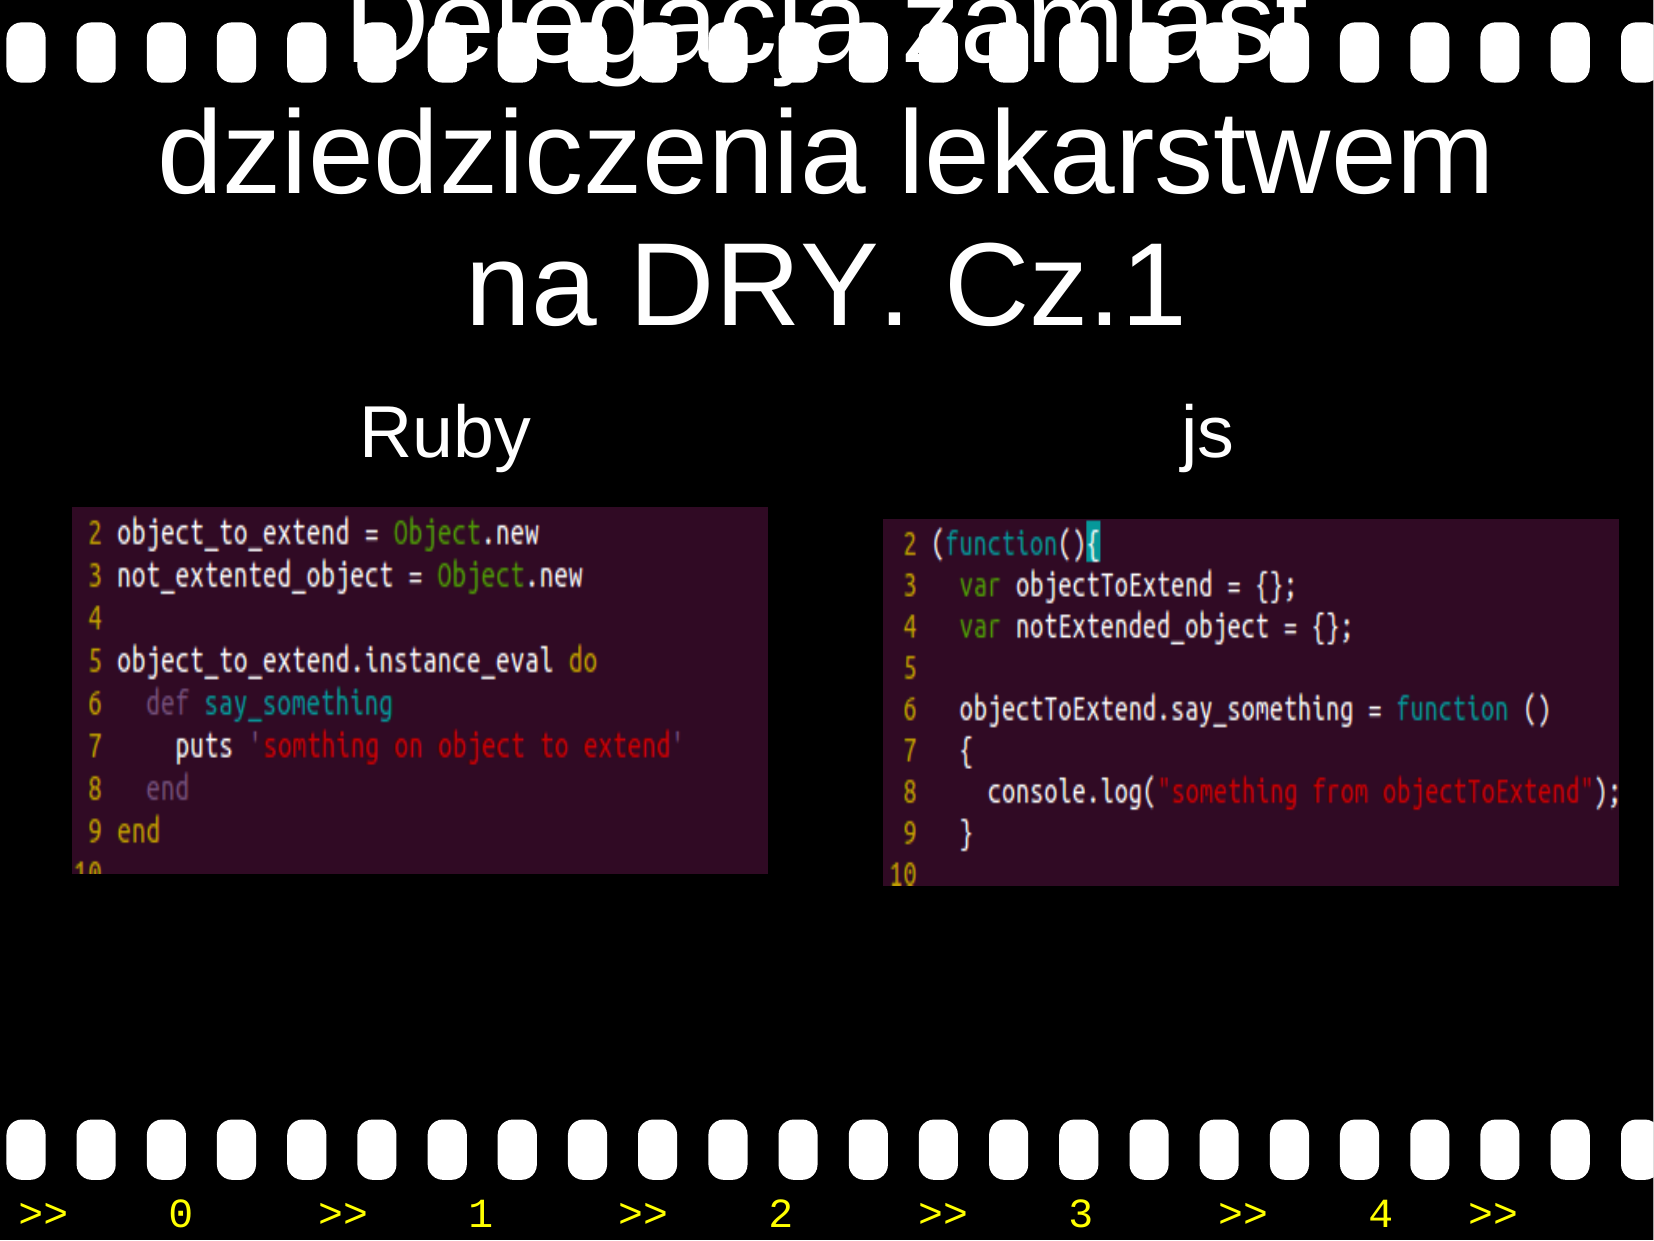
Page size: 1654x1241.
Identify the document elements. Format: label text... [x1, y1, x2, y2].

list js [845, 290, 1572, 1094]
picture [72, 507, 768, 875]
title Delegacja zamiast dziedziczenia lekarstwem na DRY. Cz.1 [82, 0, 1571, 351]
list Ruby [82, 290, 809, 1094]
picture [883, 519, 1619, 886]
